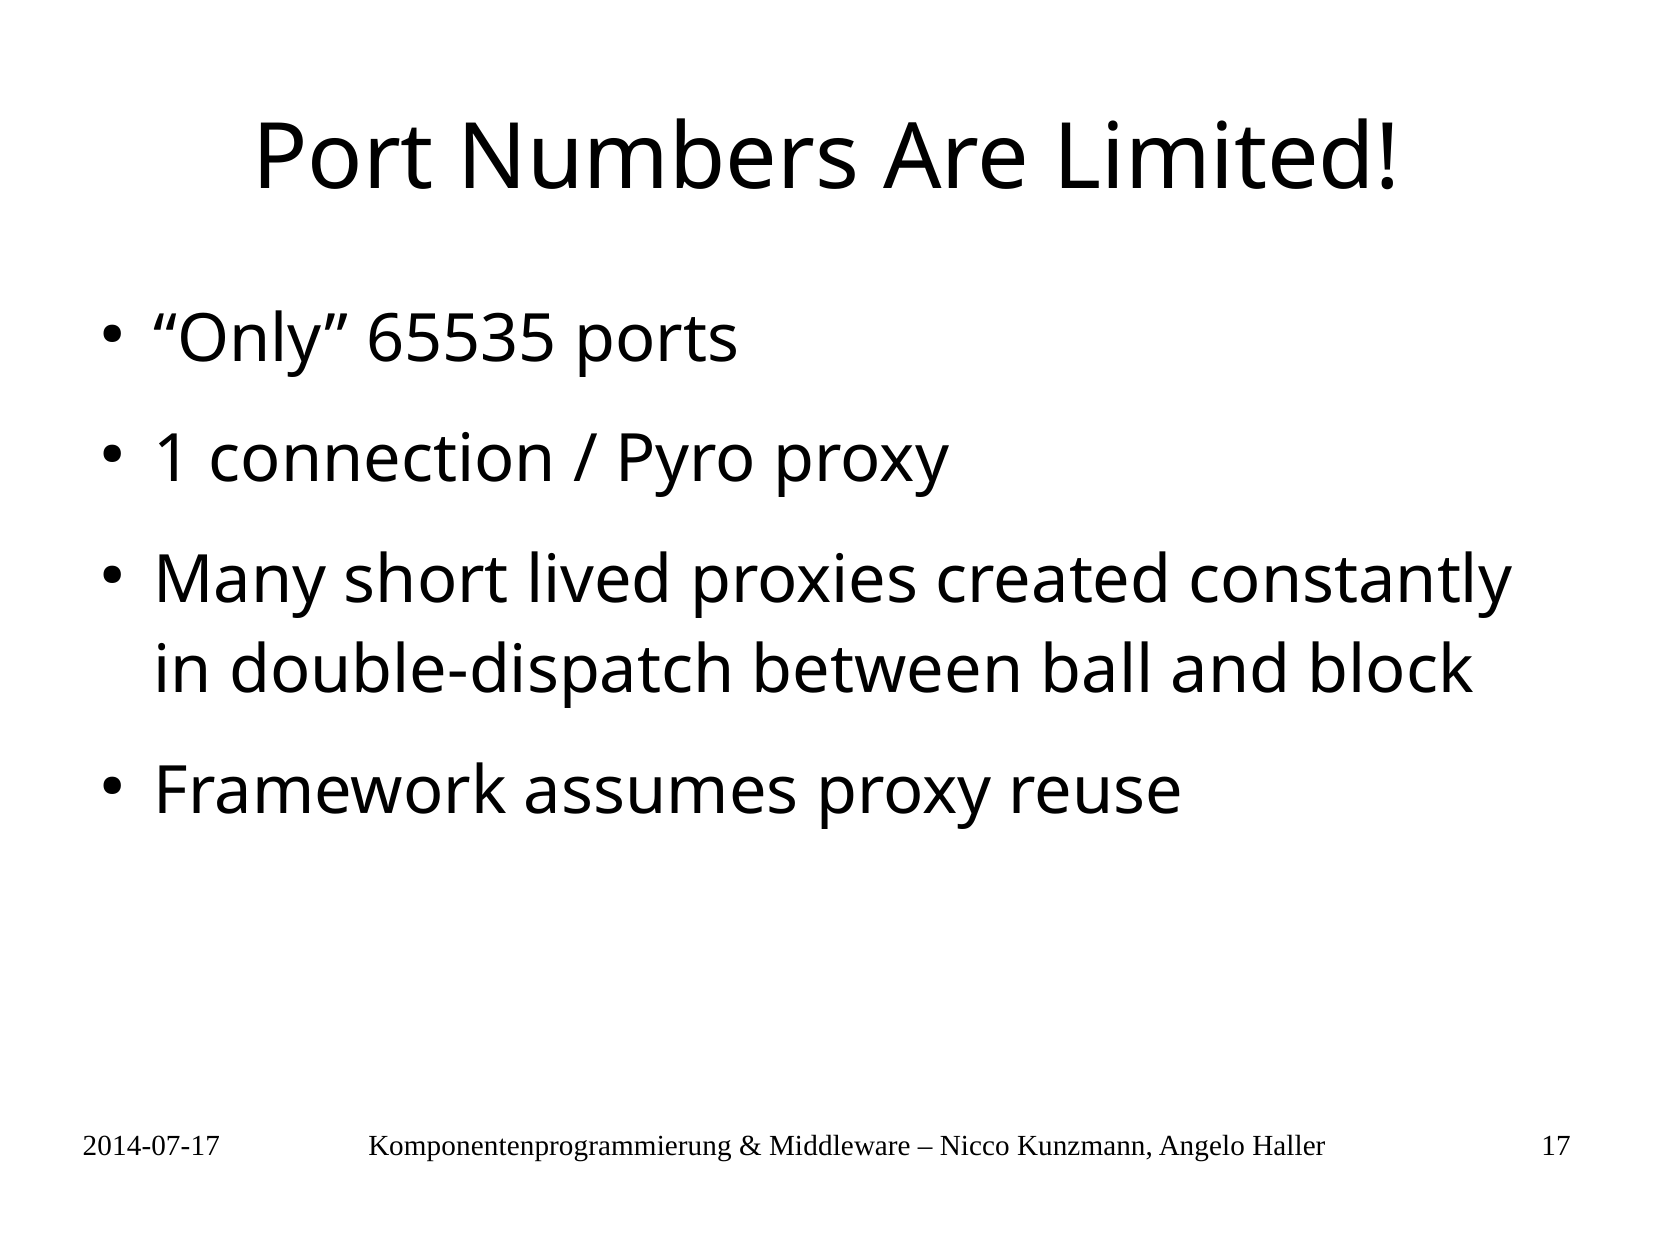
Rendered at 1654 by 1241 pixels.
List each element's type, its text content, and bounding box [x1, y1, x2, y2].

title Port Numbers Are Limited! [82, 49, 1571, 257]
list “Only” 65535 ports 1 connection / Pyro proxy Many short lived proxies created constantly in double-dispatch between ball and block Framework assumes proxy reuse [82, 290, 1571, 1010]
